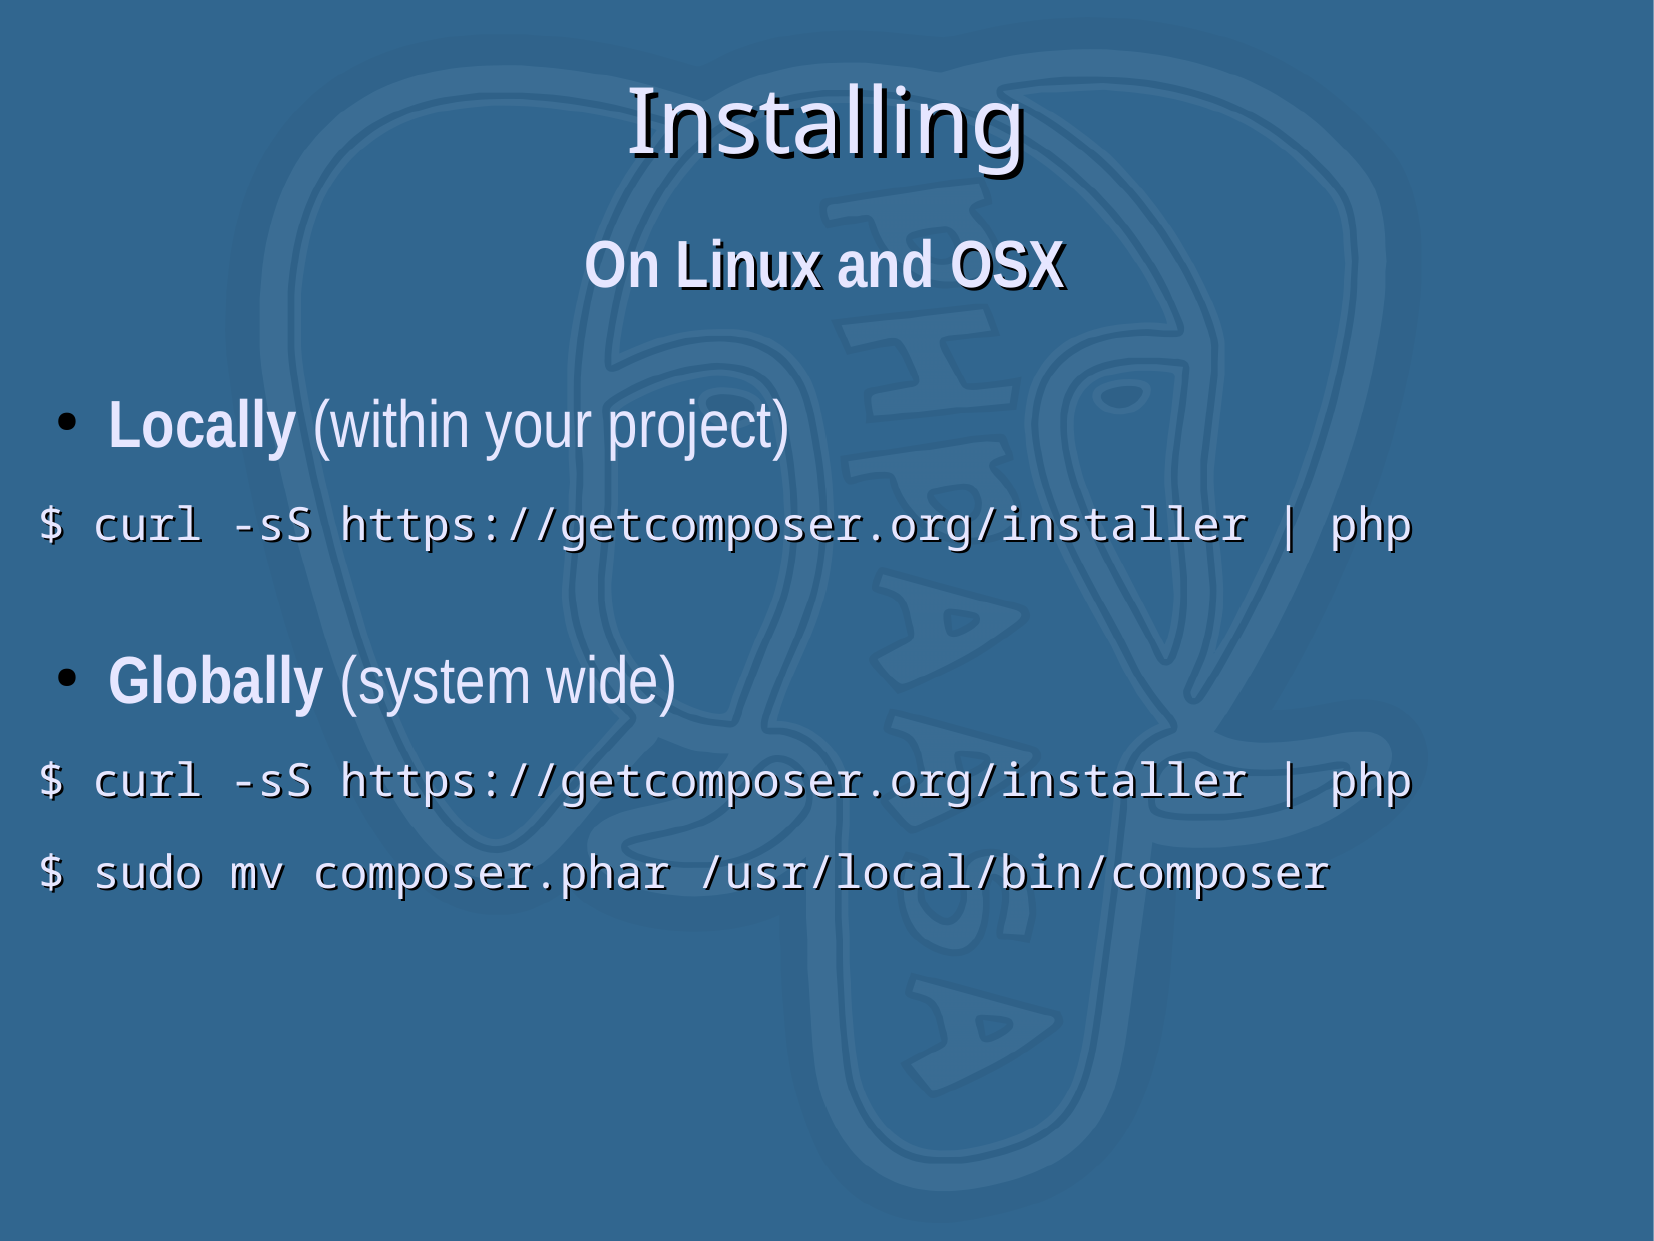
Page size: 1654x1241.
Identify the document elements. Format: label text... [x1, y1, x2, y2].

picture [0, 0, 1654, 1241]
list On Linux and OSX Locally (within your project) $ curl -sS https://getcomposer.org/installer | php Globally (system wide) $ curl -sS https://getcomposer.org/installer | php $ sudo mv composer.phar /usr/local/bin/composer [37, 225, 1613, 1201]
title Installing [82, 49, 1571, 188]
